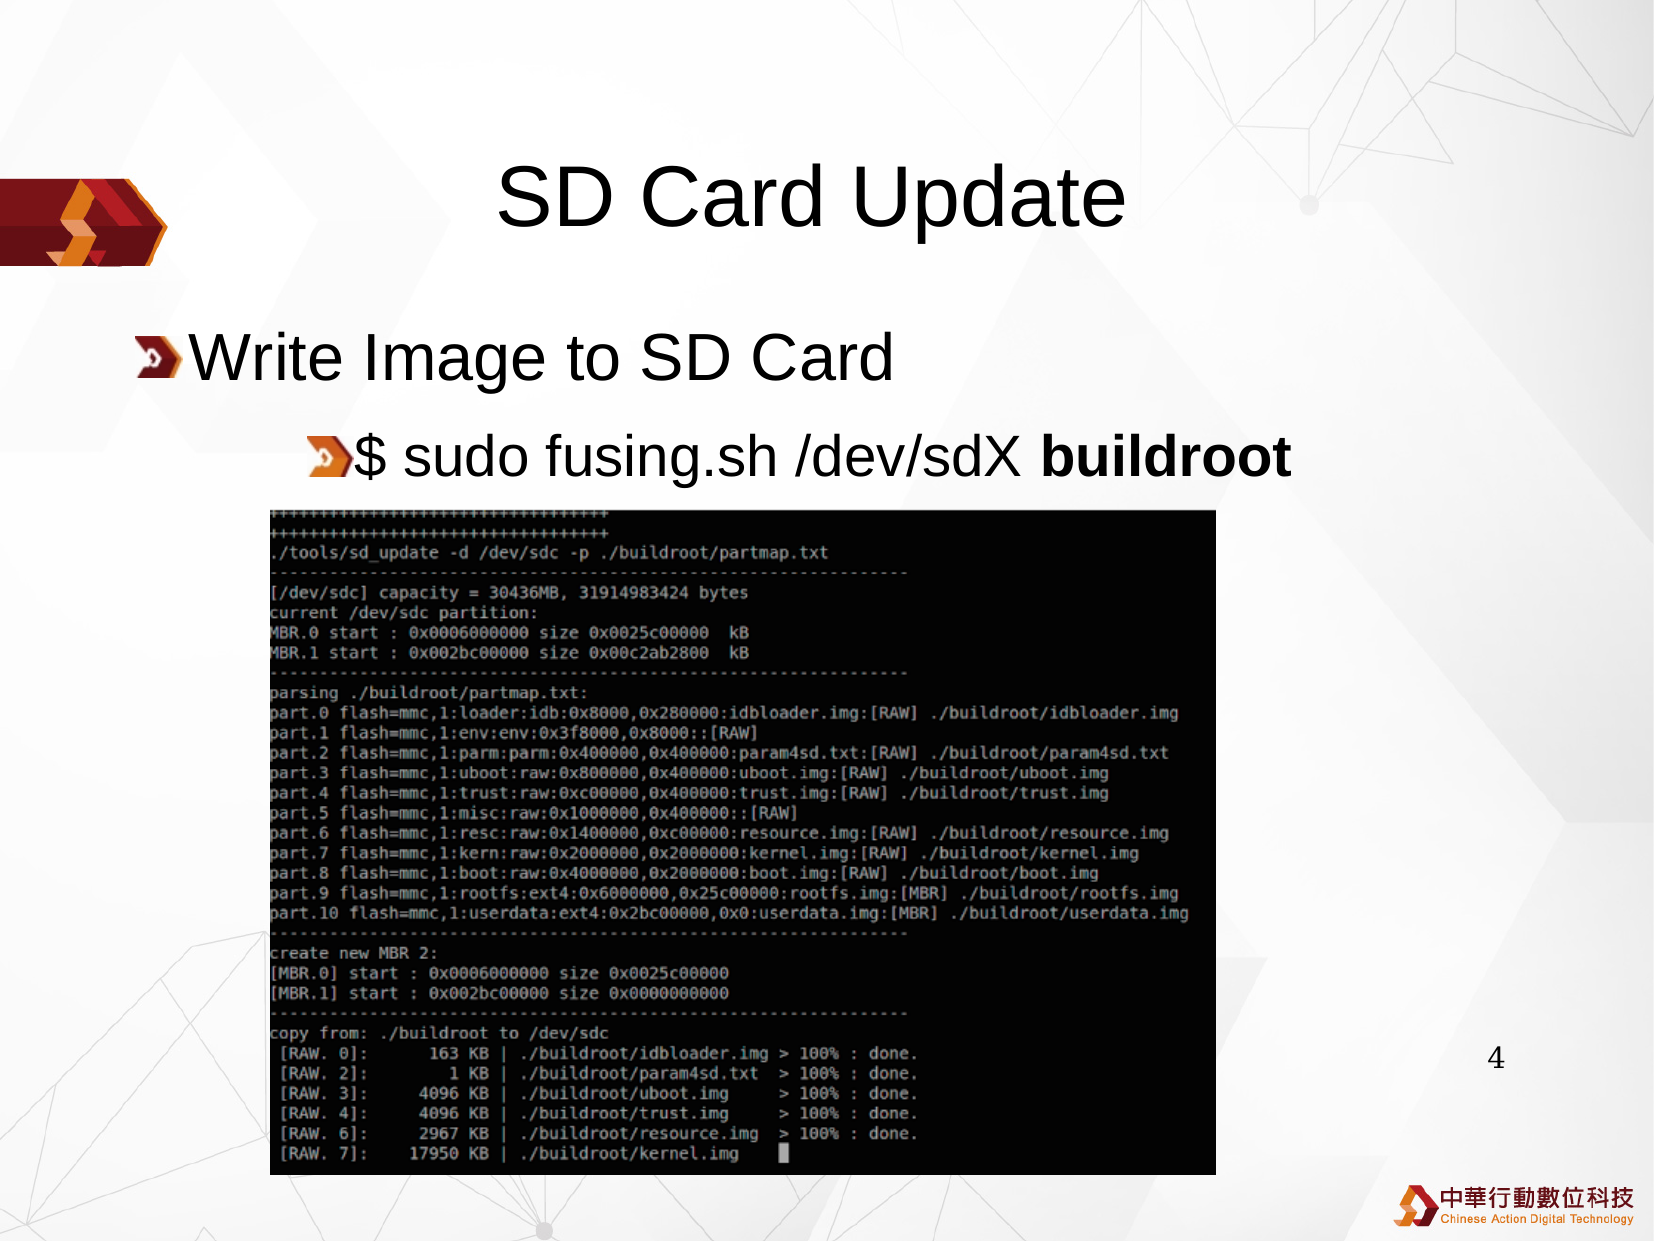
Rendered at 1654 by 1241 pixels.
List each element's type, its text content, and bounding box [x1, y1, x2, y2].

picture [0, 0, 1654, 1241]
title SD Card Update [118, 112, 1506, 281]
list Write Image to SD Card $ sudo fusing.sh /dev/sdX buildroot [118, 319, 1571, 1040]
